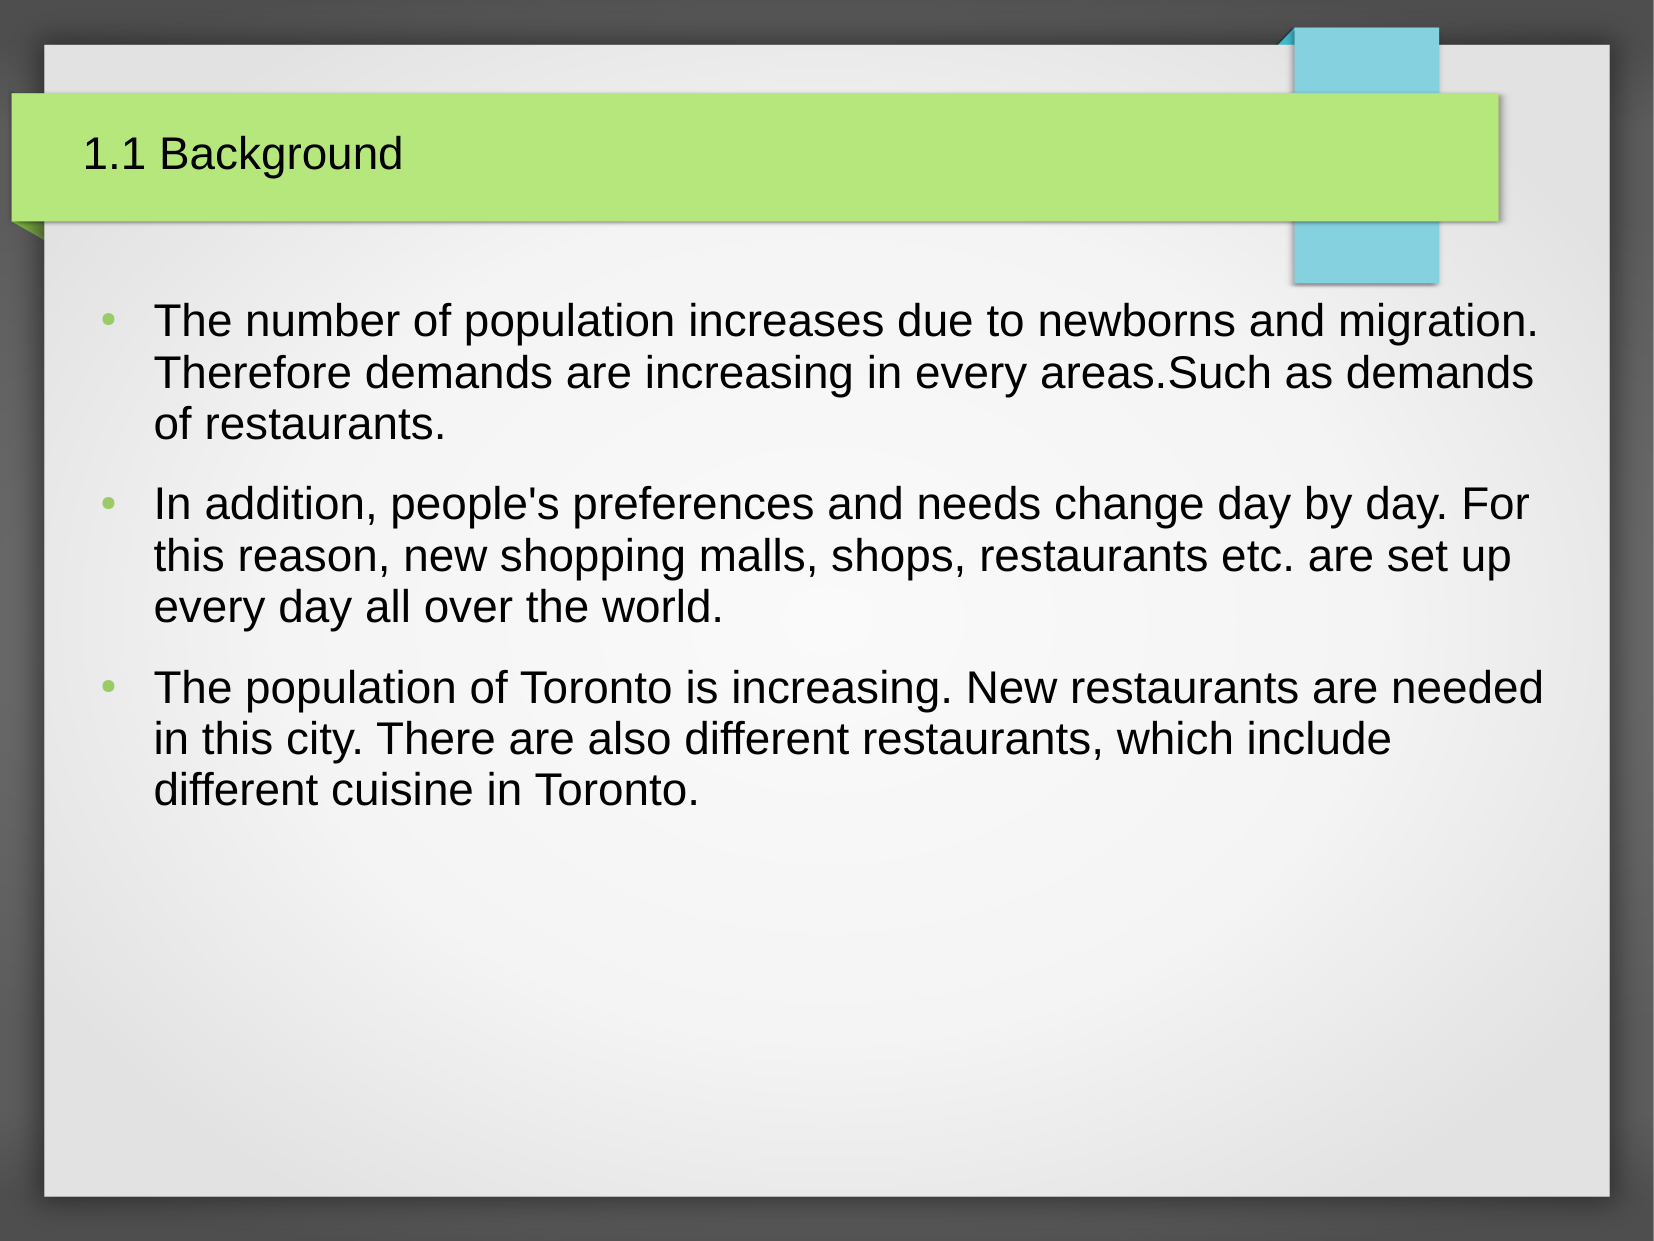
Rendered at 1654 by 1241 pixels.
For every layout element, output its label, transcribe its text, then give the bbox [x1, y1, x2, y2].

picture [0, 0, 1654, 1241]
list The number of population increases due to newborns and migration. Therefore demands are increasing in every areas.Such as demands of restaurants. In addition, people's preferences and needs change day by day. For this reason, new shopping malls, shops, restaurants etc. are set up every day all over the world. The population of Toronto is increasing. New restaurants are needed in this city. There are also different restaurants, which include different cuisine in Toronto. [82, 295, 1571, 1015]
title 1.1 Background [82, 94, 1264, 213]
